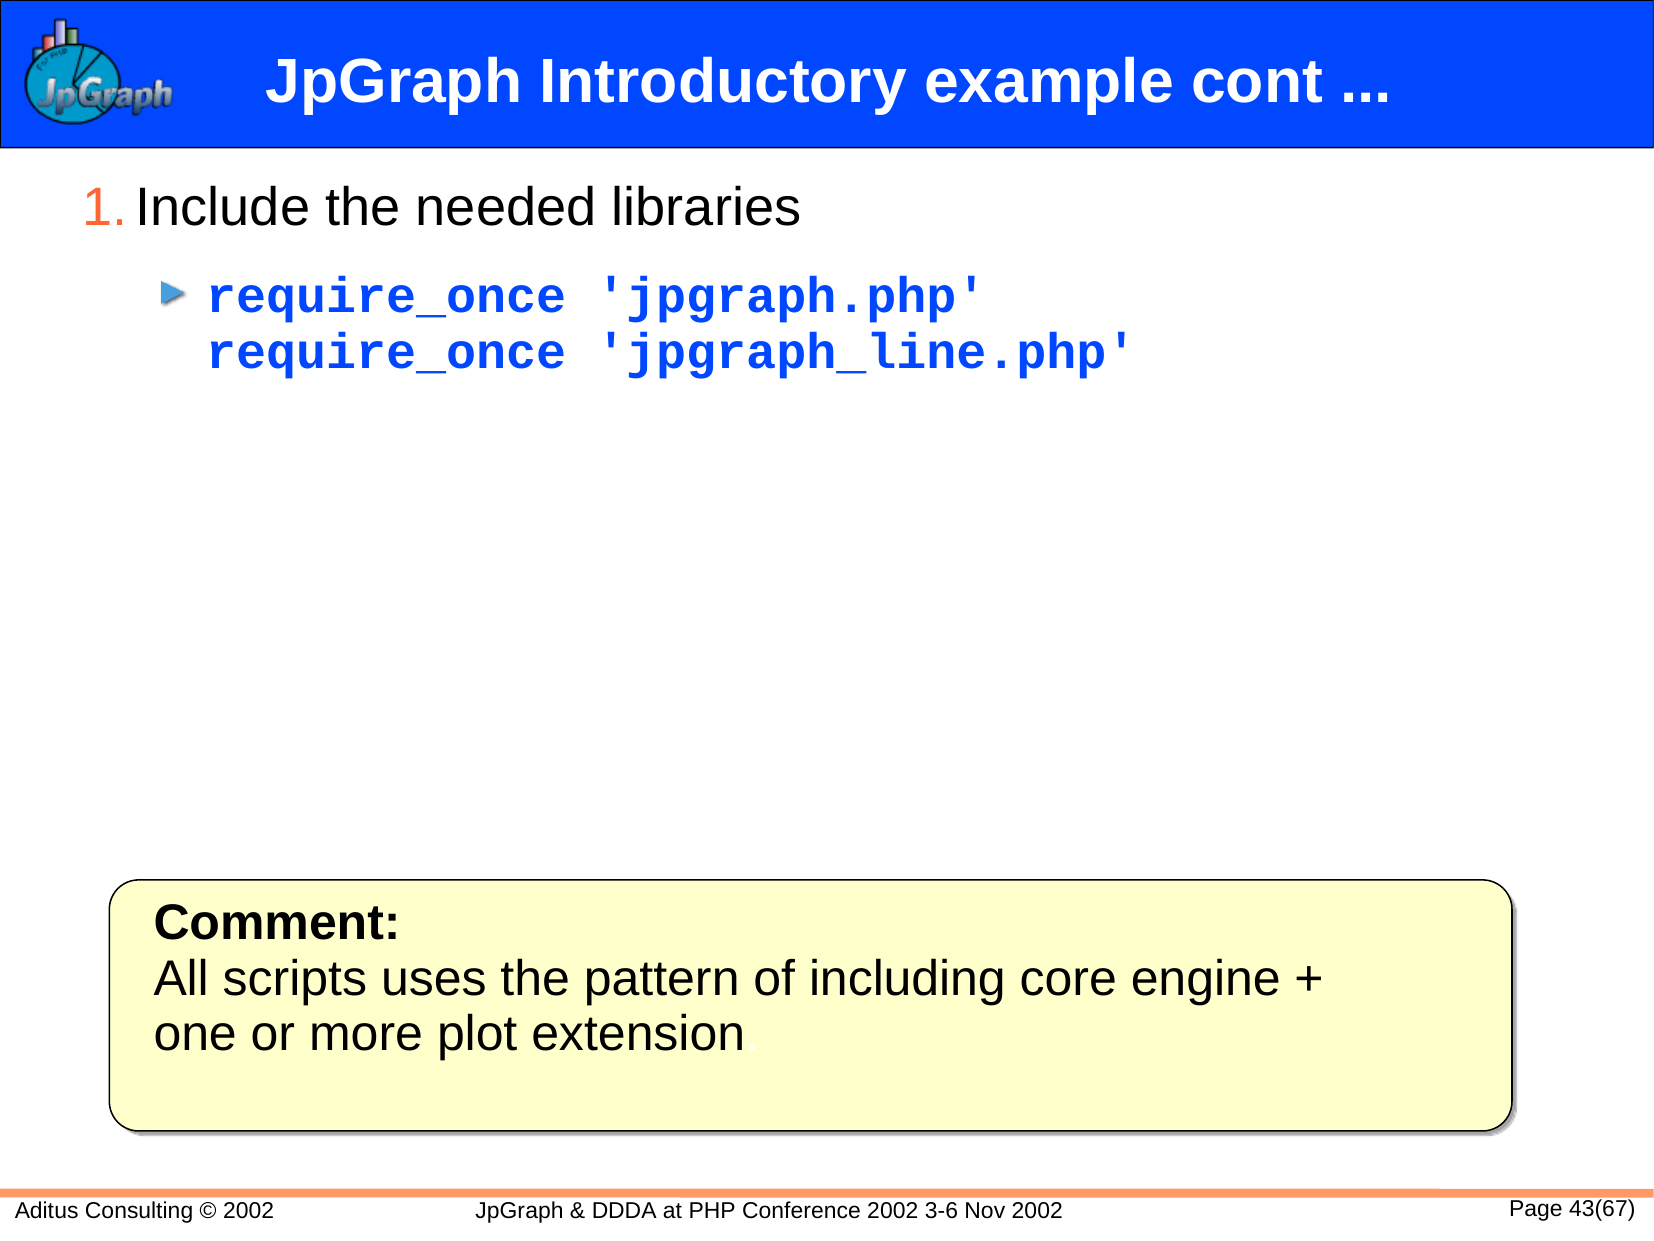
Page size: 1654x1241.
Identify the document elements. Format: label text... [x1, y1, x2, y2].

text_box Comment: All scripts uses the pattern of including core engine + one or more plot extension. [153, 894, 1365, 1174]
list Include the needed libraries require_once 'jpgraph.php' require_once 'jpgraph_line.php' [64, 177, 1580, 1137]
picture [20, 17, 123, 128]
title JpGraph Introductory example cont ... [123, 0, 1536, 163]
text_box [109, 879, 1512, 1131]
